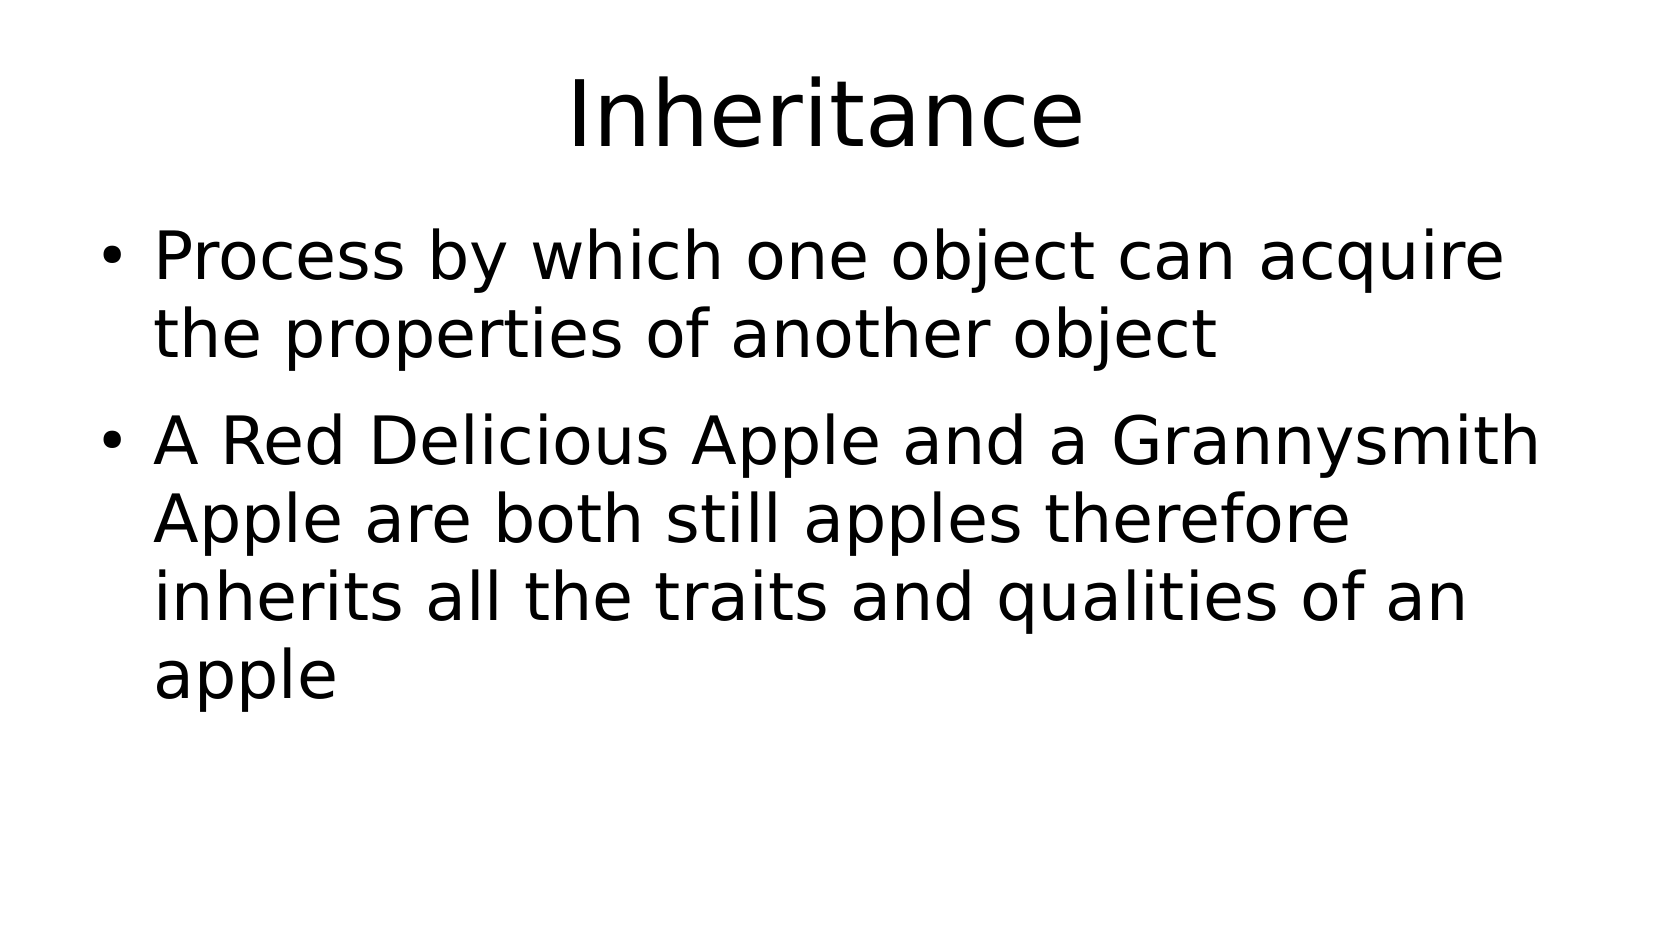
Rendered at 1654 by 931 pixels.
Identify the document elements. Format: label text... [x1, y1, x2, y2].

list Process by which one object can acquire the properties of another object A Red Delicious Apple and a Grannysmith Apple are both still apples therefore inherits all the traits and qualities of an apple [82, 217, 1571, 758]
title Inheritance [82, 37, 1571, 193]
